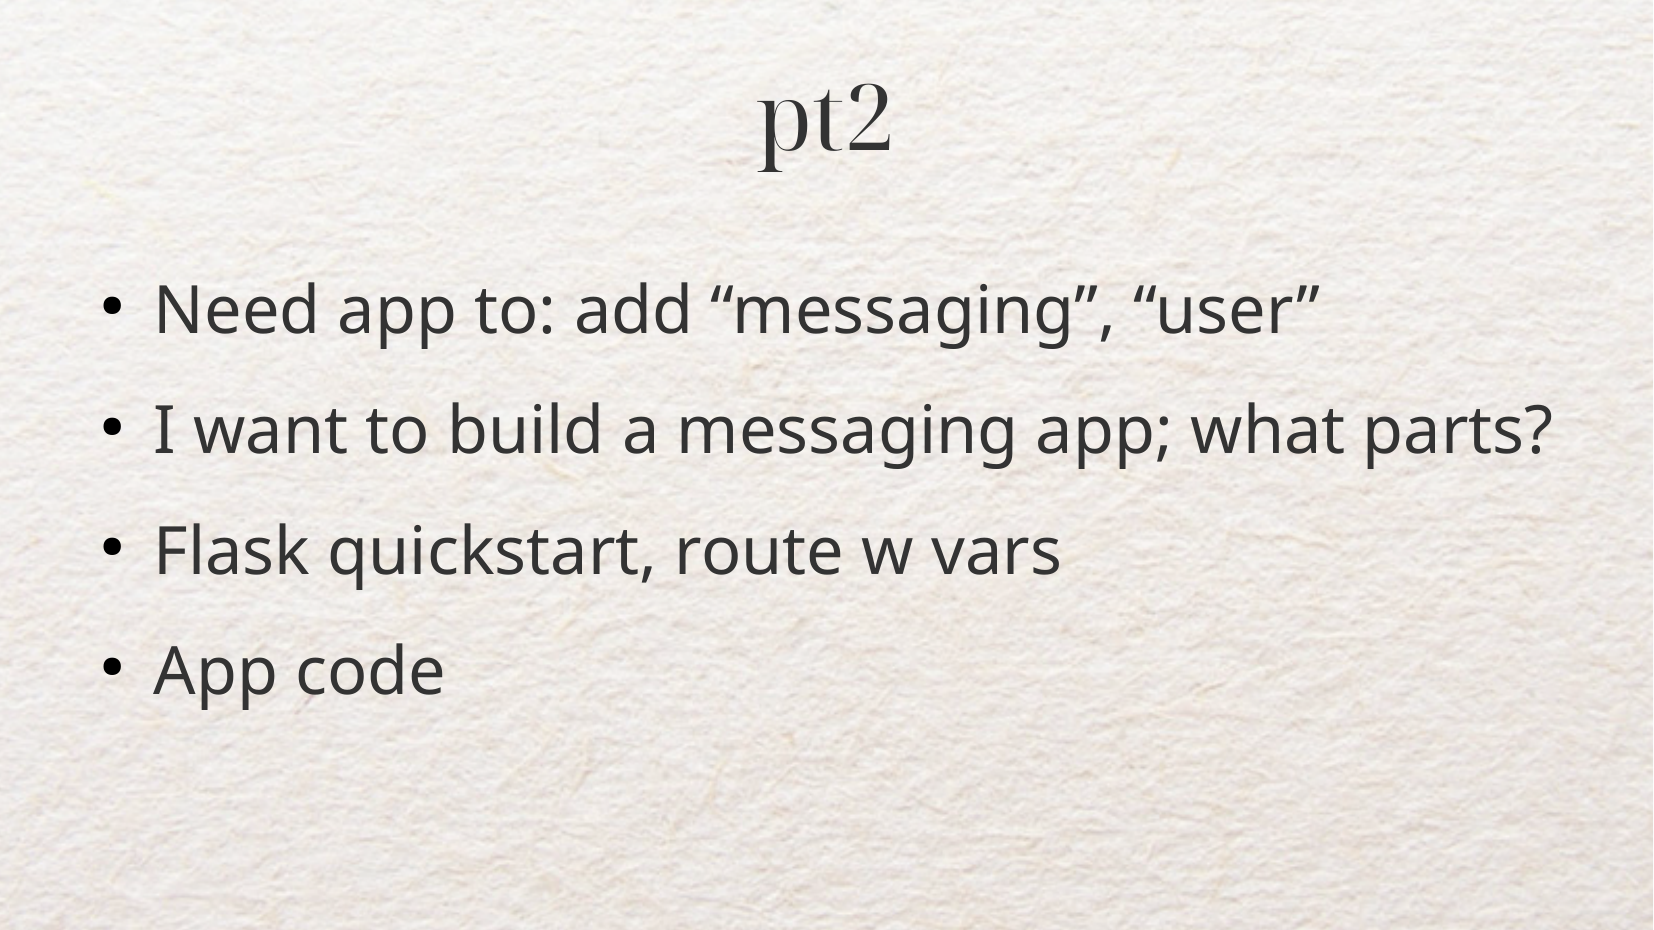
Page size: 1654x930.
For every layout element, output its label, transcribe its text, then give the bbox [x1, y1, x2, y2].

title pt2 [82, 37, 1571, 193]
picture [0, 0, 1654, 930]
list Need app to: add “messaging”, “user” I want to build a messaging app; what parts? Flask quickstart, route w vars App code [82, 262, 1571, 825]
